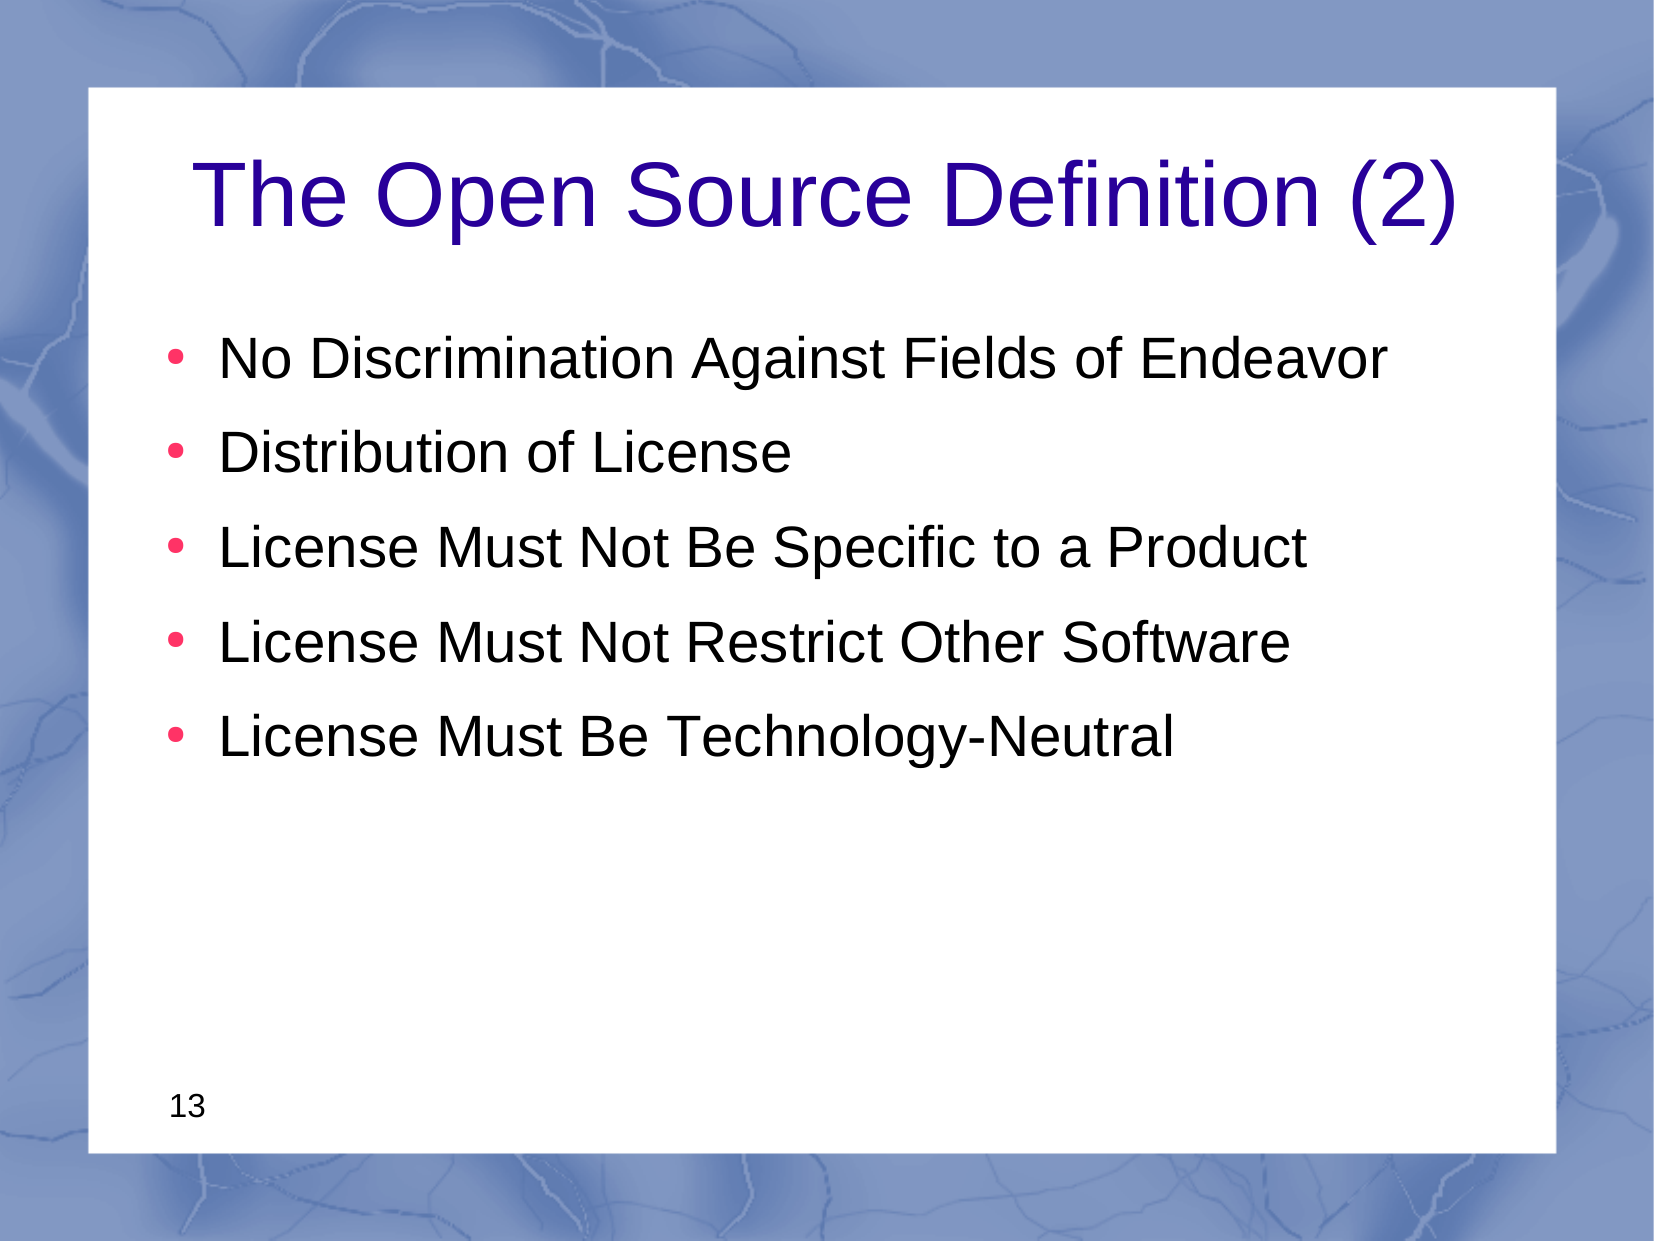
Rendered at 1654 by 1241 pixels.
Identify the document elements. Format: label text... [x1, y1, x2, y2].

list No Discrimination Against Fields of Endeavor Distribution of License License Must Not Be Specific to a Product License Must Not Restrict Other Software License Must Be Technology-Neutral [147, 325, 1506, 1045]
picture [0, 0, 1654, 1241]
title The Open Source Definition (2) [118, 90, 1536, 298]
